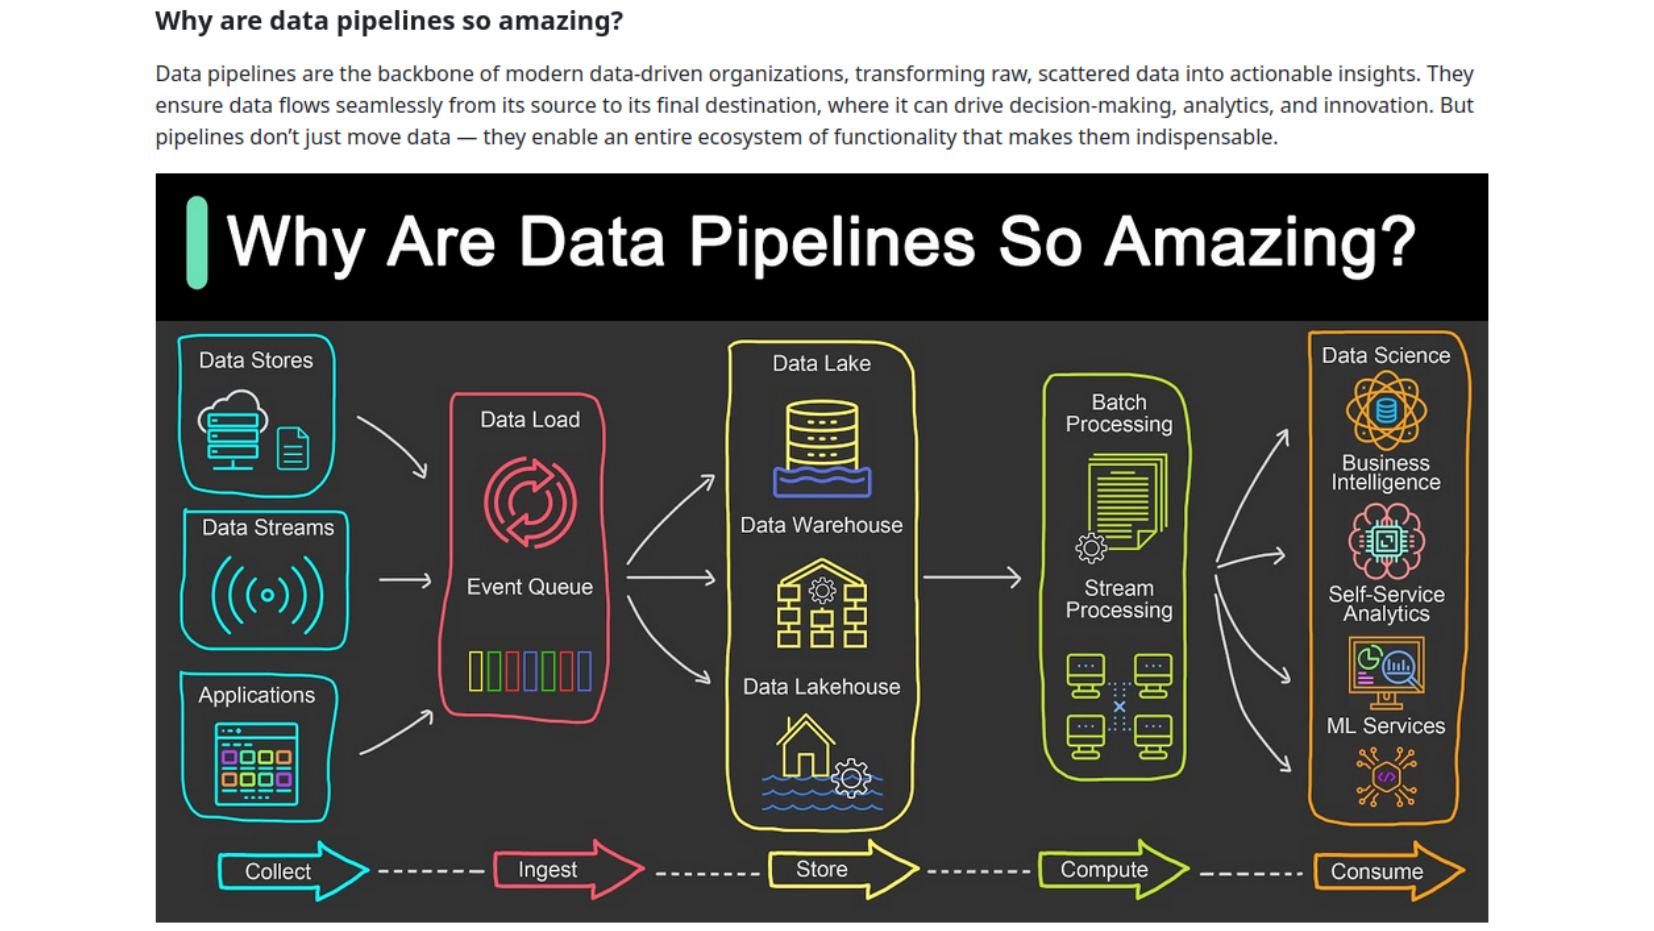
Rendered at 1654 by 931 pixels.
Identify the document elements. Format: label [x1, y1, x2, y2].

picture [127, 1, 1532, 931]
